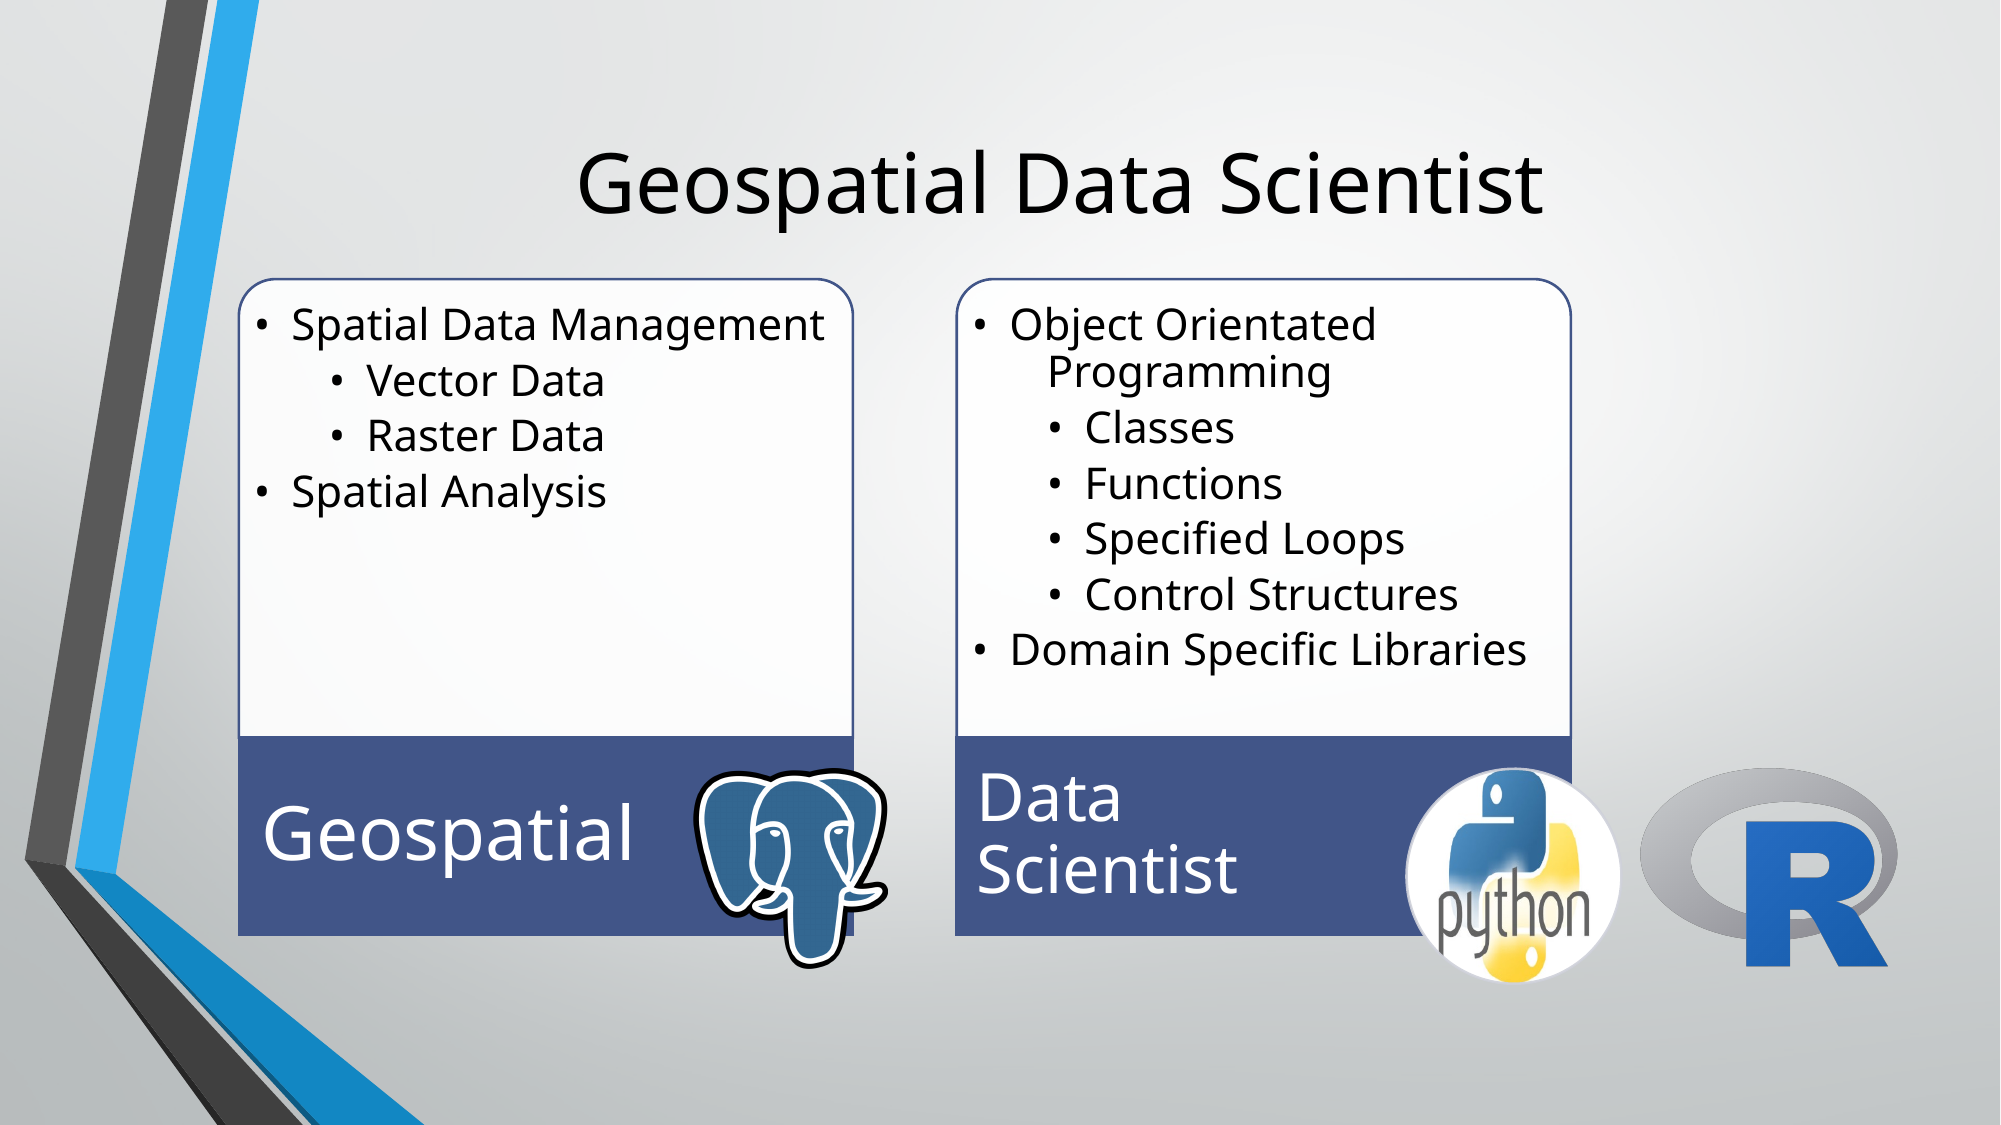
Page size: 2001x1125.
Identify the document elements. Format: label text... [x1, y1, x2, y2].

picture [1640, 767, 1898, 967]
title Geospatial Data Scientist [238, 36, 1883, 325]
text_box Data Scientist [956, 737, 1571, 935]
picture [693, 768, 888, 969]
text_box [1406, 768, 1622, 984]
text_box Geospatial [238, 737, 853, 935]
text_box Spatial Data Management Vector Data Raster Data Spatial Analysis [238, 279, 853, 737]
text_box Object Orientated Programming Classes Functions Specified Loops Control Structures Domain Specific Libraries [956, 279, 1571, 737]
